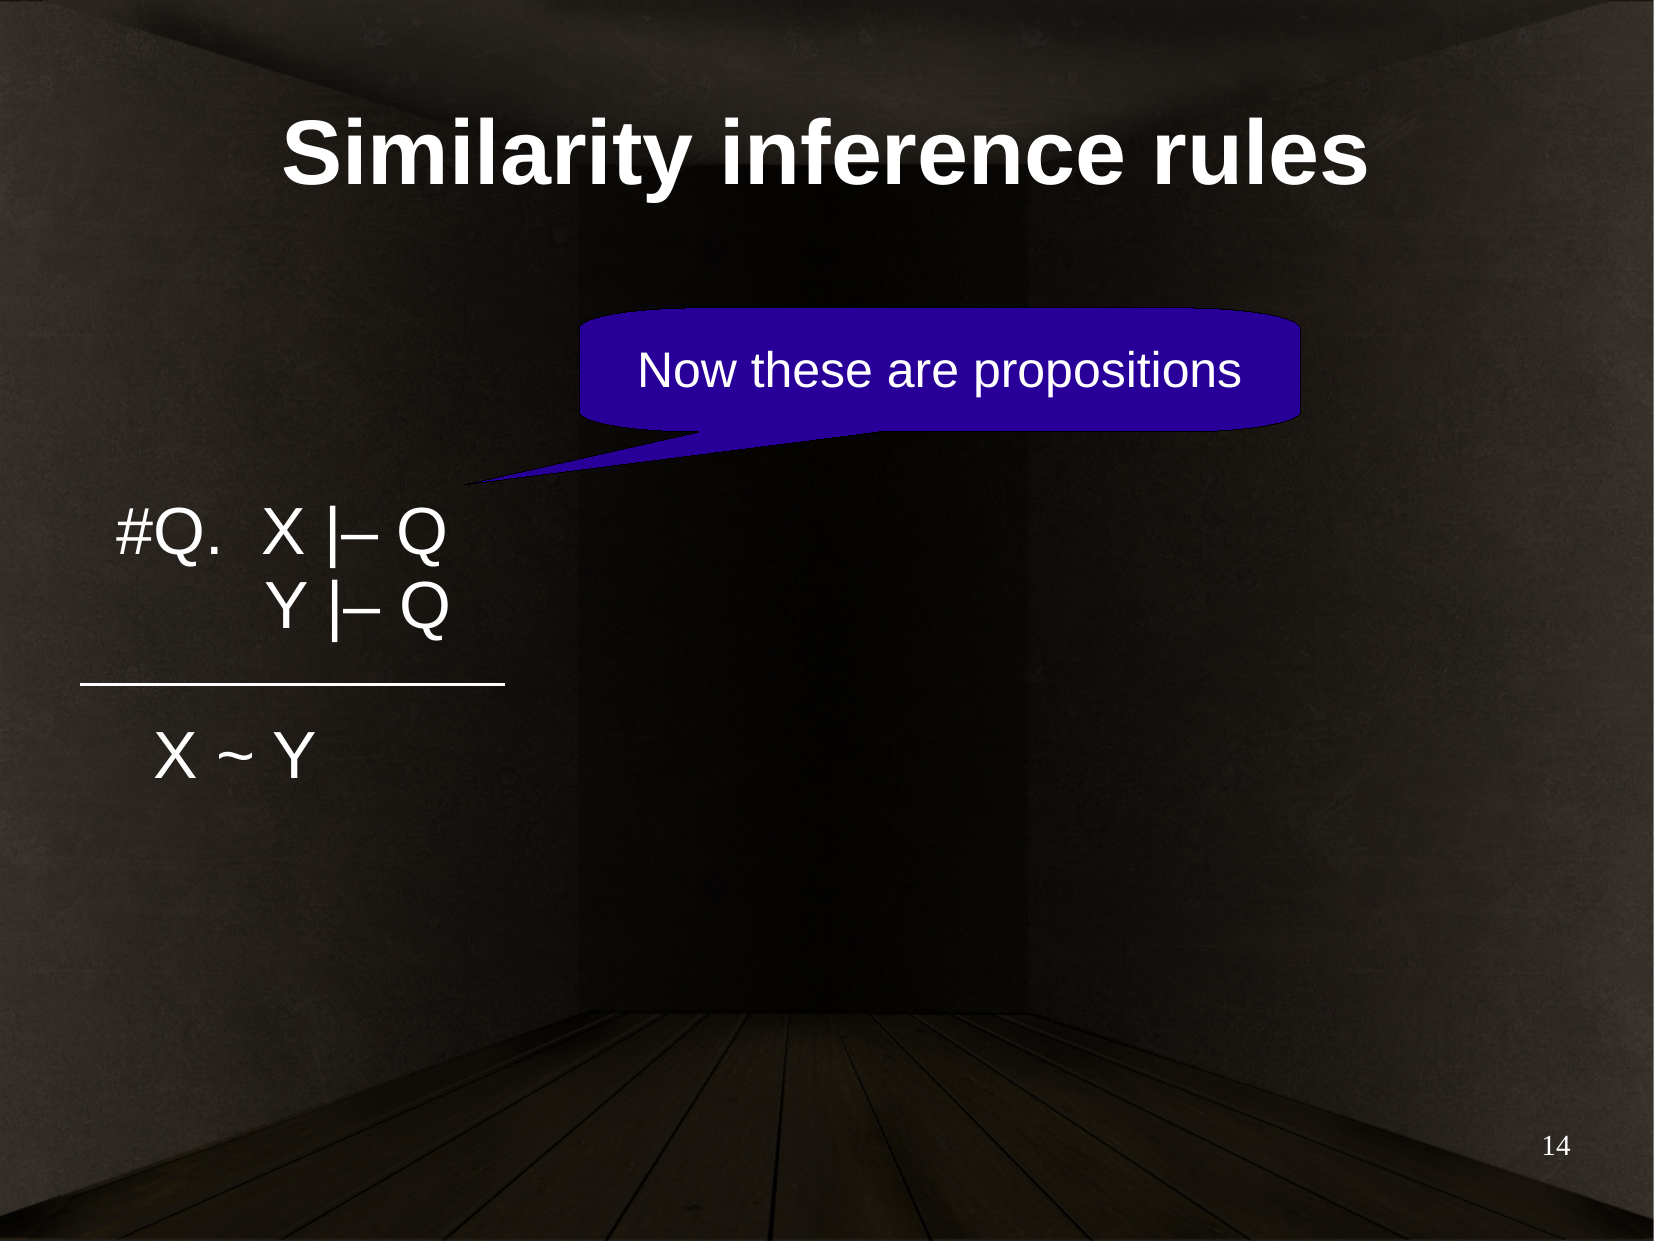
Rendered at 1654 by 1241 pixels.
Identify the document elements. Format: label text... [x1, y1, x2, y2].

title Similarity inference rules [82, 49, 1571, 257]
picture [0, 0, 1654, 1241]
text_box Now these are propositions [464, 307, 1301, 485]
text_box #Q. X |– Q Y |– Q X ~ Y [79, 493, 676, 793]
